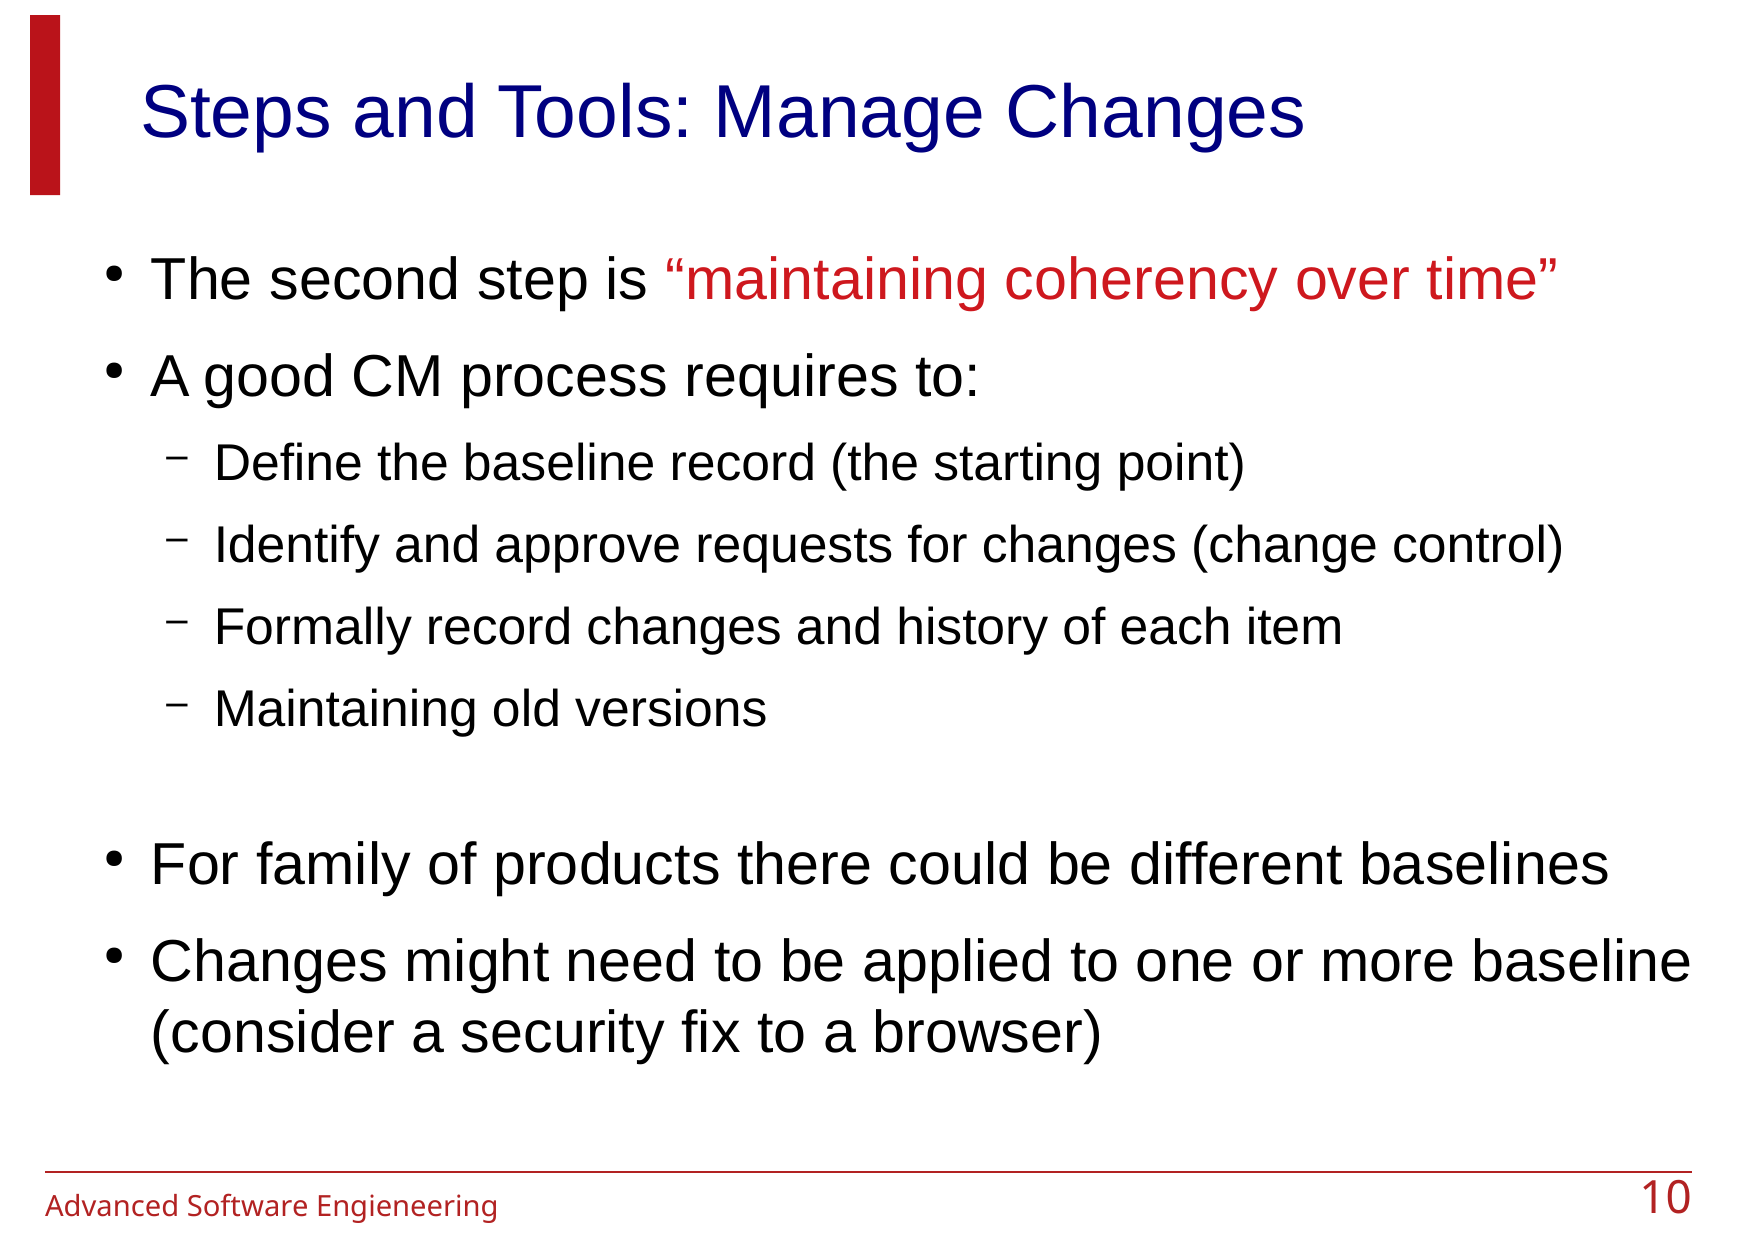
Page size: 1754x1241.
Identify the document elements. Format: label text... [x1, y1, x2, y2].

title Steps and Tools: Manage Changes [90, 19, 1726, 196]
list The second step is “maintaining coherency over time” A good CM process requires to: Define the baseline record (the starting point) Identify and approve requests for changes (change control) Formally record changes and history of each item Maintaining old versions For family of products there could be different baselines Changes might need to be applied to one or more baseline (consider a security fix to a browser) [87, 240, 1696, 1081]
